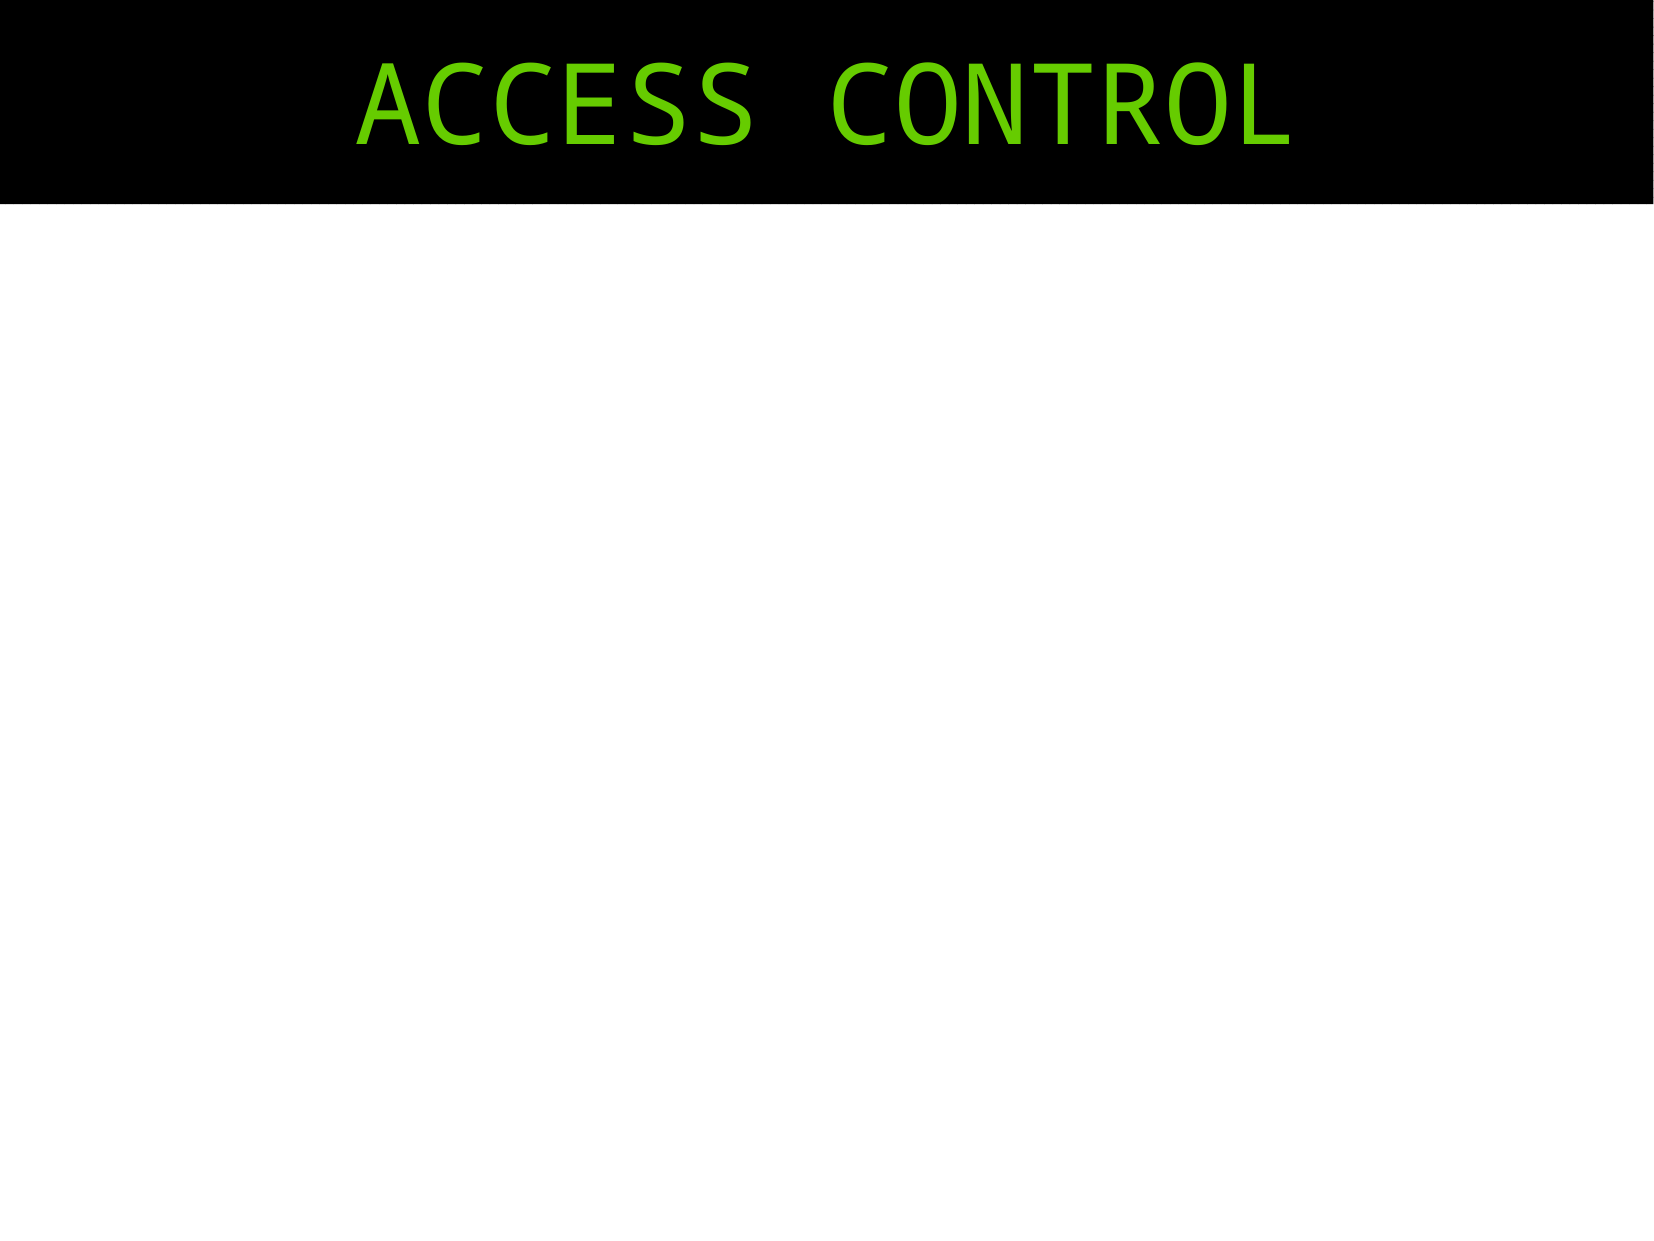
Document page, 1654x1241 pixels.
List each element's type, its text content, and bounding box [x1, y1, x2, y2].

title ACCESS CONTROL [0, 0, 1654, 205]
